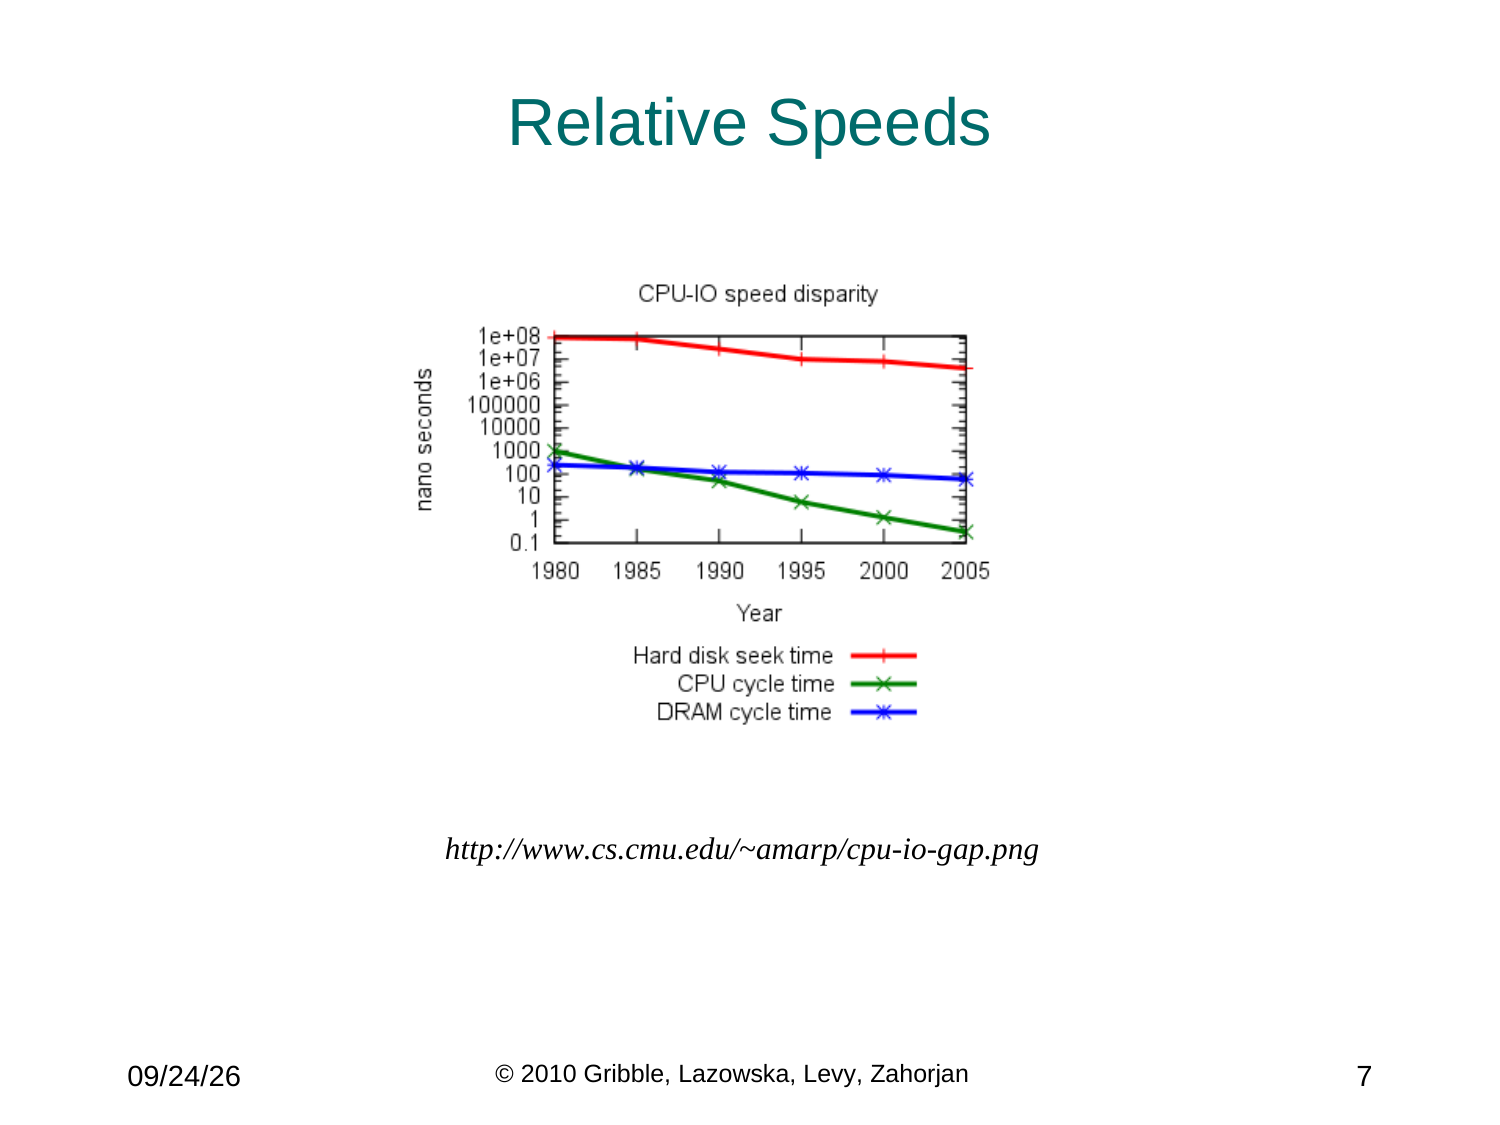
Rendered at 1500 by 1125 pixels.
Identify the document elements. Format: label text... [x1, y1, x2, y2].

picture [397, 277, 1008, 739]
title Relative Speeds [112, 62, 1388, 176]
text_box http://www.cs.cmu.edu/~amarp/cpu-io-gap.png [430, 821, 1056, 874]
